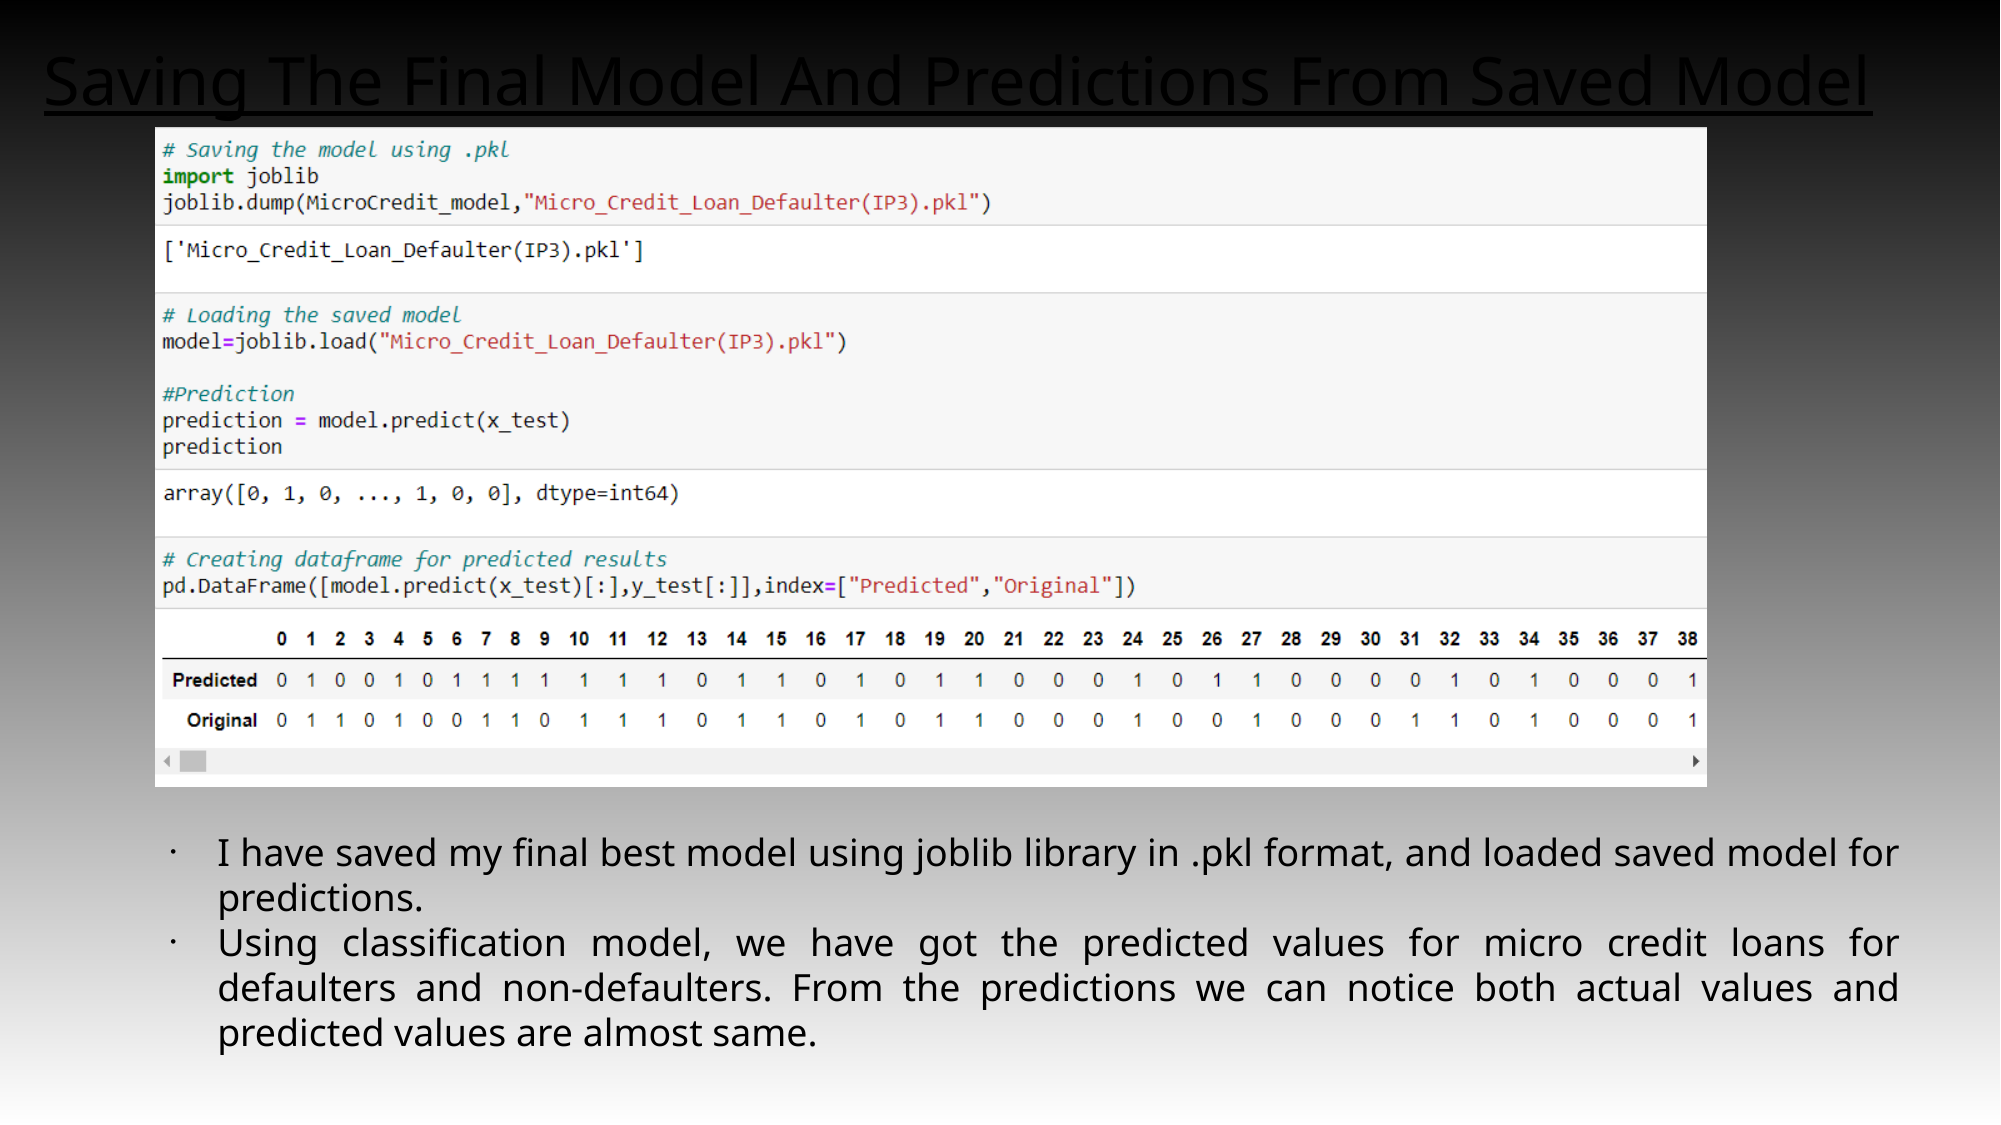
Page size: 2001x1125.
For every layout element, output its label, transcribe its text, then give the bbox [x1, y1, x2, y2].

text_box Saving The Final Model And Predictions From Saved Model [28, 31, 1987, 127]
text_box I have saved my final best model using joblib library in .pkl format, and loaded saved model for predictions. Using classification model, we have got the predicted values for micro credit loans for defaulters and non-defaulters. From the predictions we can notice both actual values and predicted values are almost same. [155, 821, 1917, 1062]
picture [155, 127, 1707, 787]
